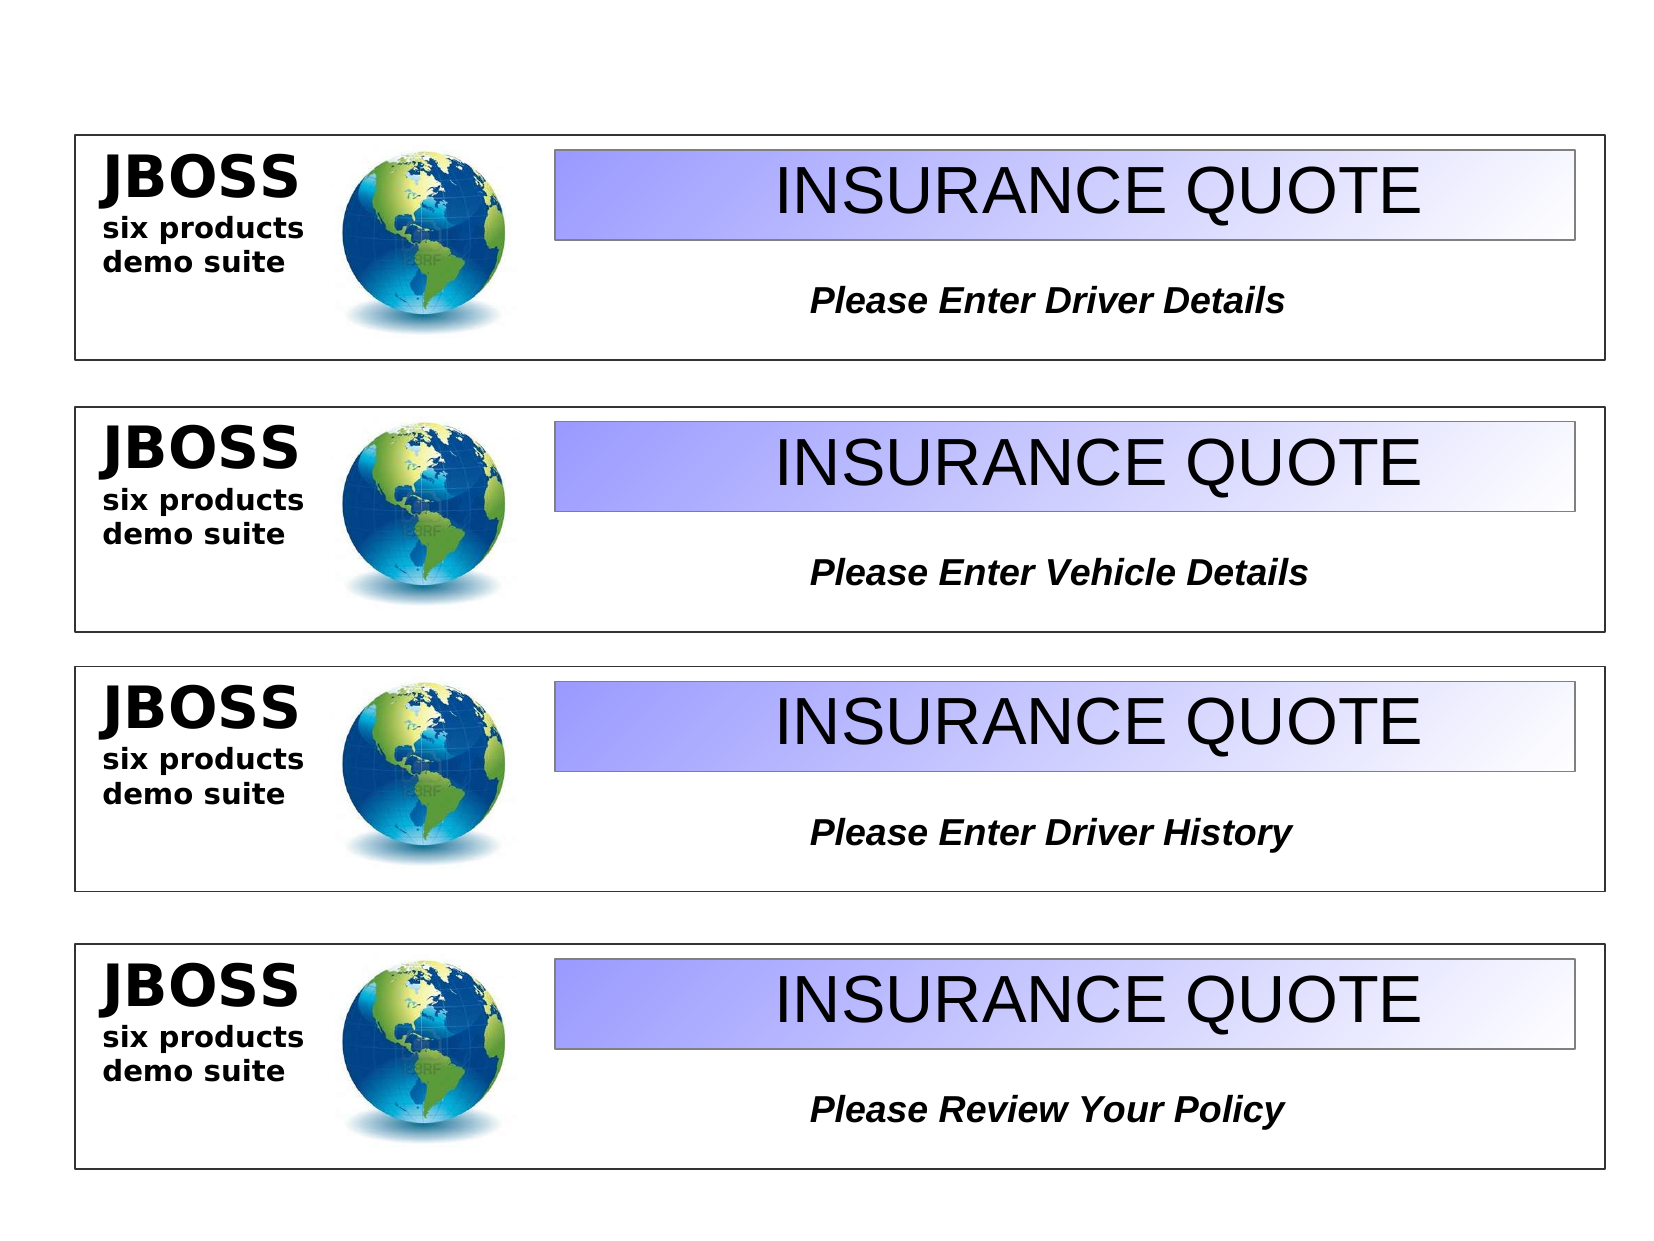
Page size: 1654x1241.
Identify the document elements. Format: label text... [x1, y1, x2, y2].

text_box Please Enter Driver History [795, 801, 1319, 889]
text_box [74, 943, 1605, 1169]
text_box JBOSS six products demo suite [87, 942, 330, 1094]
picture [329, 670, 518, 877]
text_box JBOSS six products demo suite [87, 405, 330, 557]
picture [329, 139, 518, 346]
text_box [74, 134, 1605, 360]
text_box [74, 666, 1605, 892]
text_box INSURANCE QUOTE [759, 413, 1438, 503]
text_box INSURANCE QUOTE [759, 673, 1438, 763]
text_box JBOSS six products demo suite [87, 665, 330, 817]
text_box INSURANCE QUOTE [759, 141, 1438, 232]
text_box Please Enter Driver Details [795, 270, 1313, 357]
text_box JBOSS six products demo suite [87, 133, 330, 285]
text_box [74, 406, 1605, 632]
text_box INSURANCE QUOTE [759, 950, 1438, 1041]
picture [329, 948, 518, 1155]
text_box Please Review Your Policy [795, 1079, 1309, 1166]
text_box Please Enter Vehicle Details [795, 541, 1334, 629]
picture [329, 410, 518, 617]
